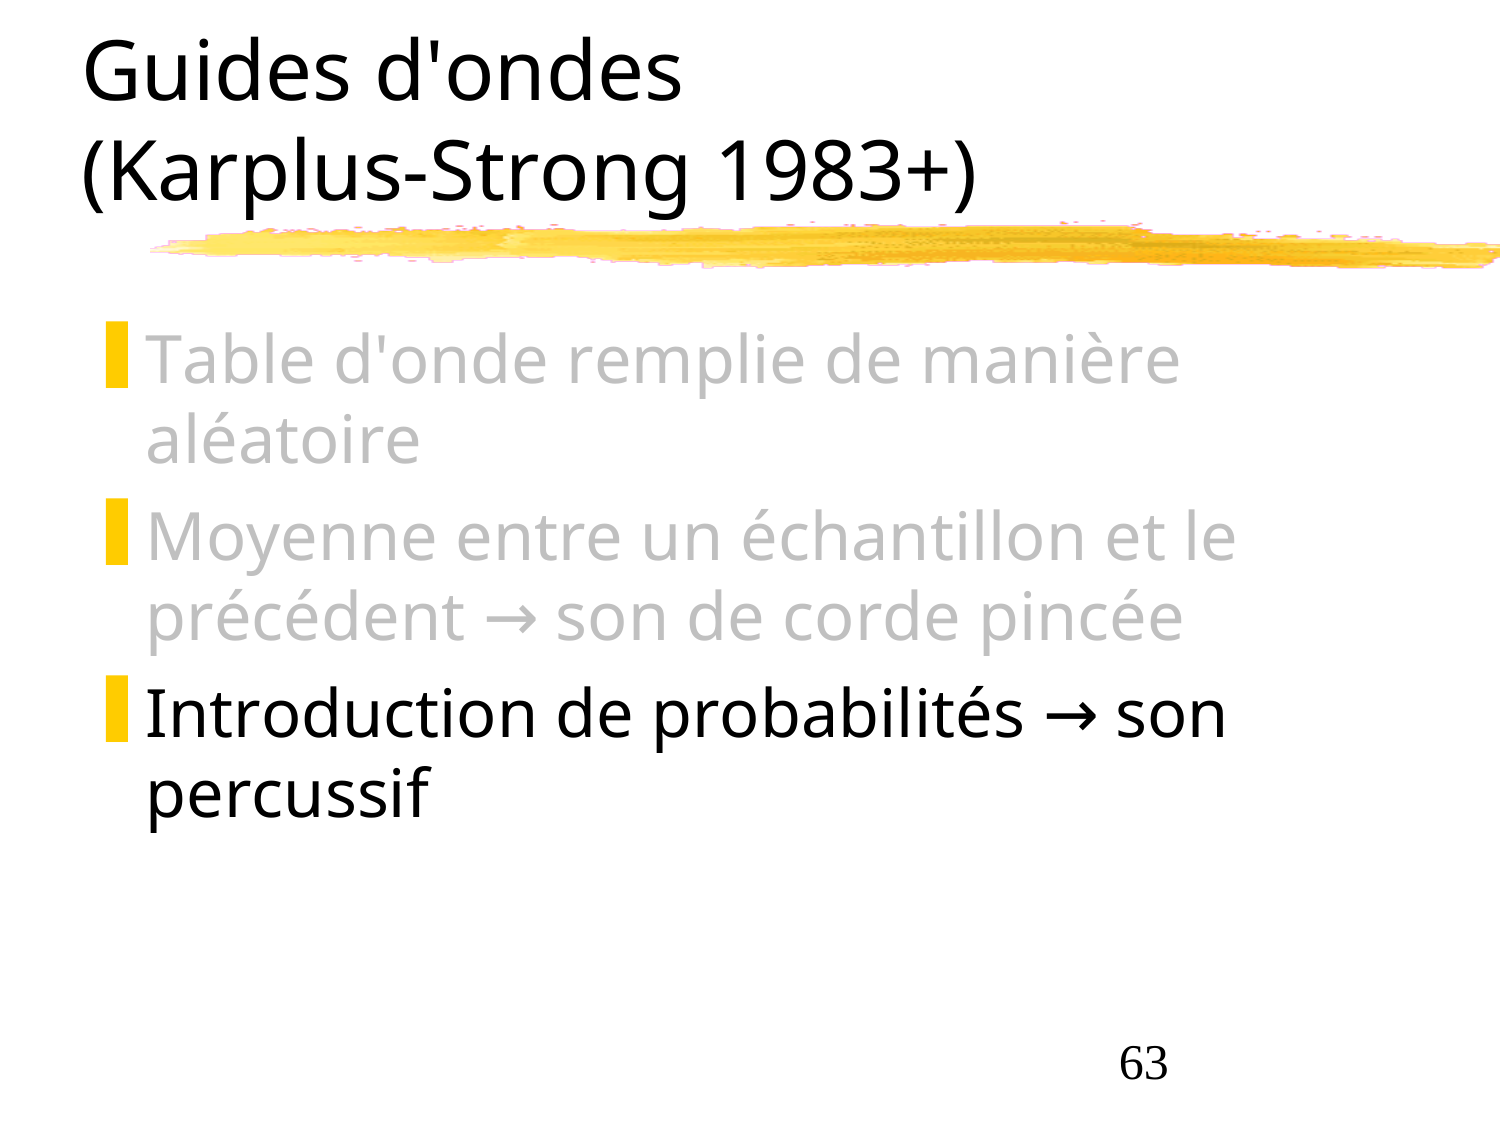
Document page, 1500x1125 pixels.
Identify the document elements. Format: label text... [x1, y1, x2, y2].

picture [150, 215, 1500, 279]
title Guides d'ondes (Karplus-Strong 1983+) [66, 8, 1342, 225]
list Table d'onde remplie de manière aléatoire Moyenne entre un échantillon et le précédent → son de corde pincée Introduction de probabilités → son percussif [74, 309, 1417, 1052]
